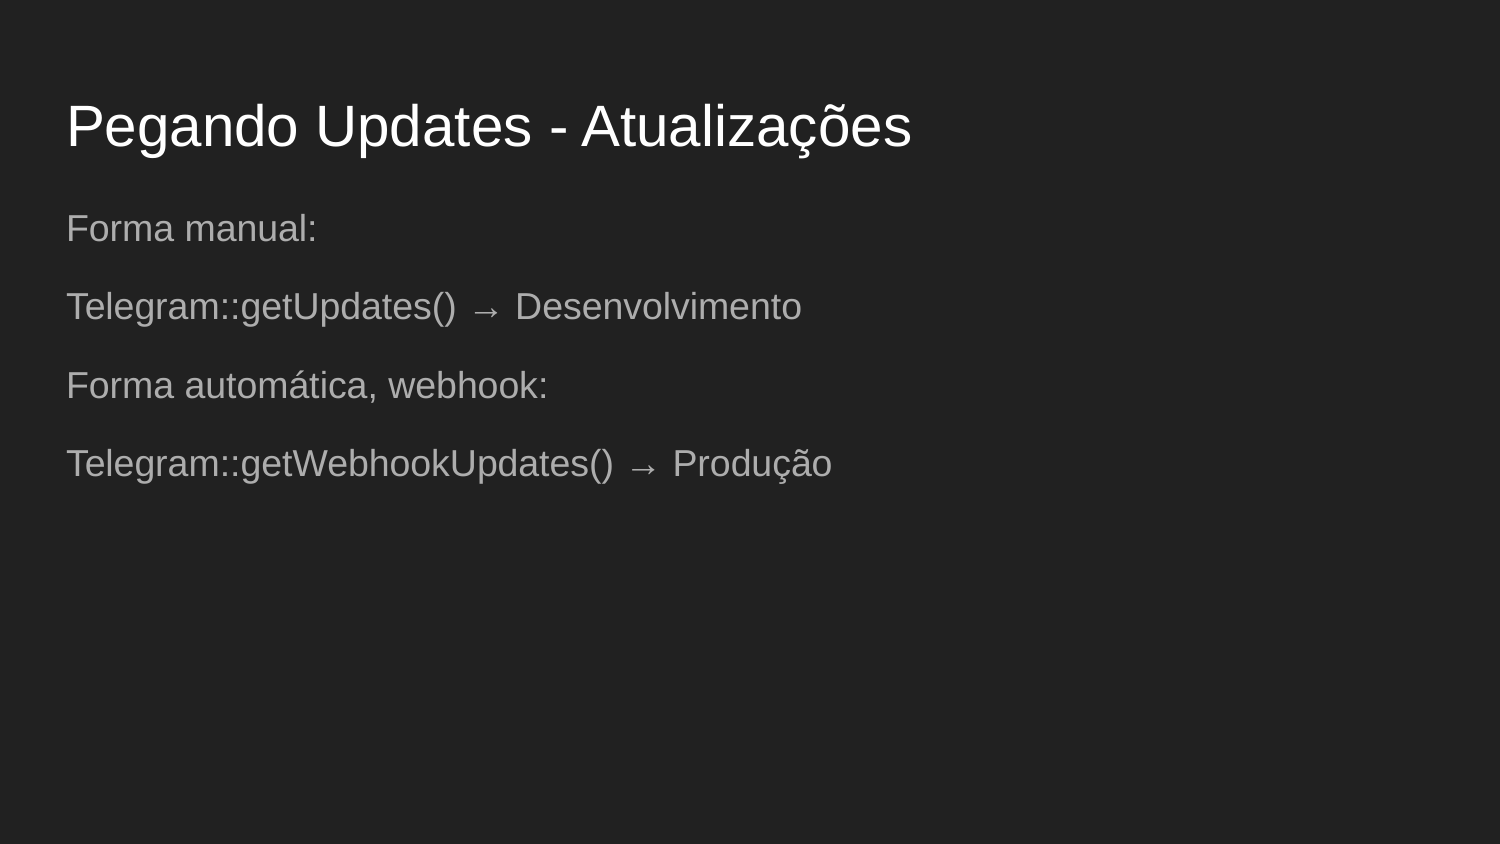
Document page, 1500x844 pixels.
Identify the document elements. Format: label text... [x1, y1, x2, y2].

title Pegando Updates - Atualizações [51, 72, 1449, 167]
list Forma manual: Telegram::getUpdates() → Desenvolvimento Forma automática, webhook: Telegram::getWebhookUpdates() → Produção [51, 189, 1449, 750]
